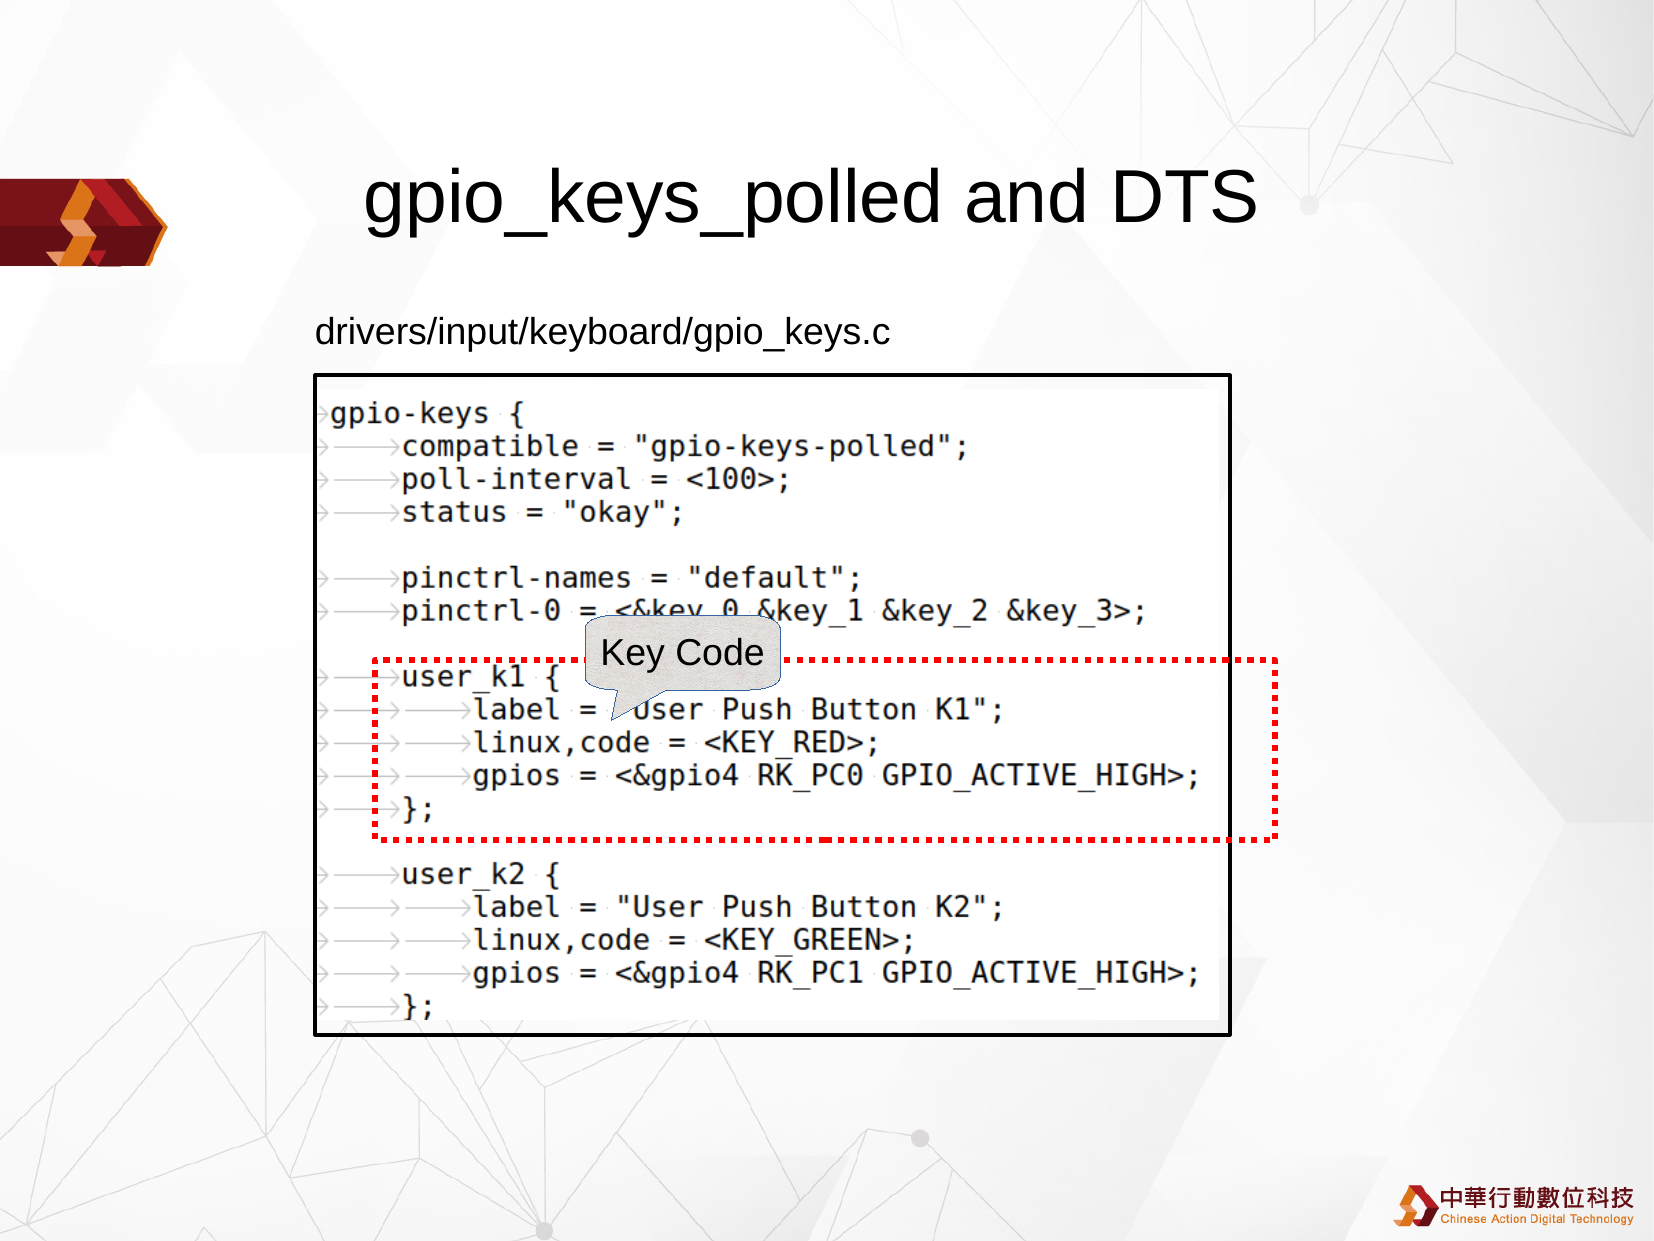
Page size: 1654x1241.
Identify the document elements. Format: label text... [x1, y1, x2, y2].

text_box Key Code [585, 615, 781, 721]
picture [0, 0, 1654, 1241]
text_box drivers/input/keyboard/gpio_keys.c [300, 303, 1126, 360]
title gpio_keys_polled and DTS [118, 112, 1506, 281]
